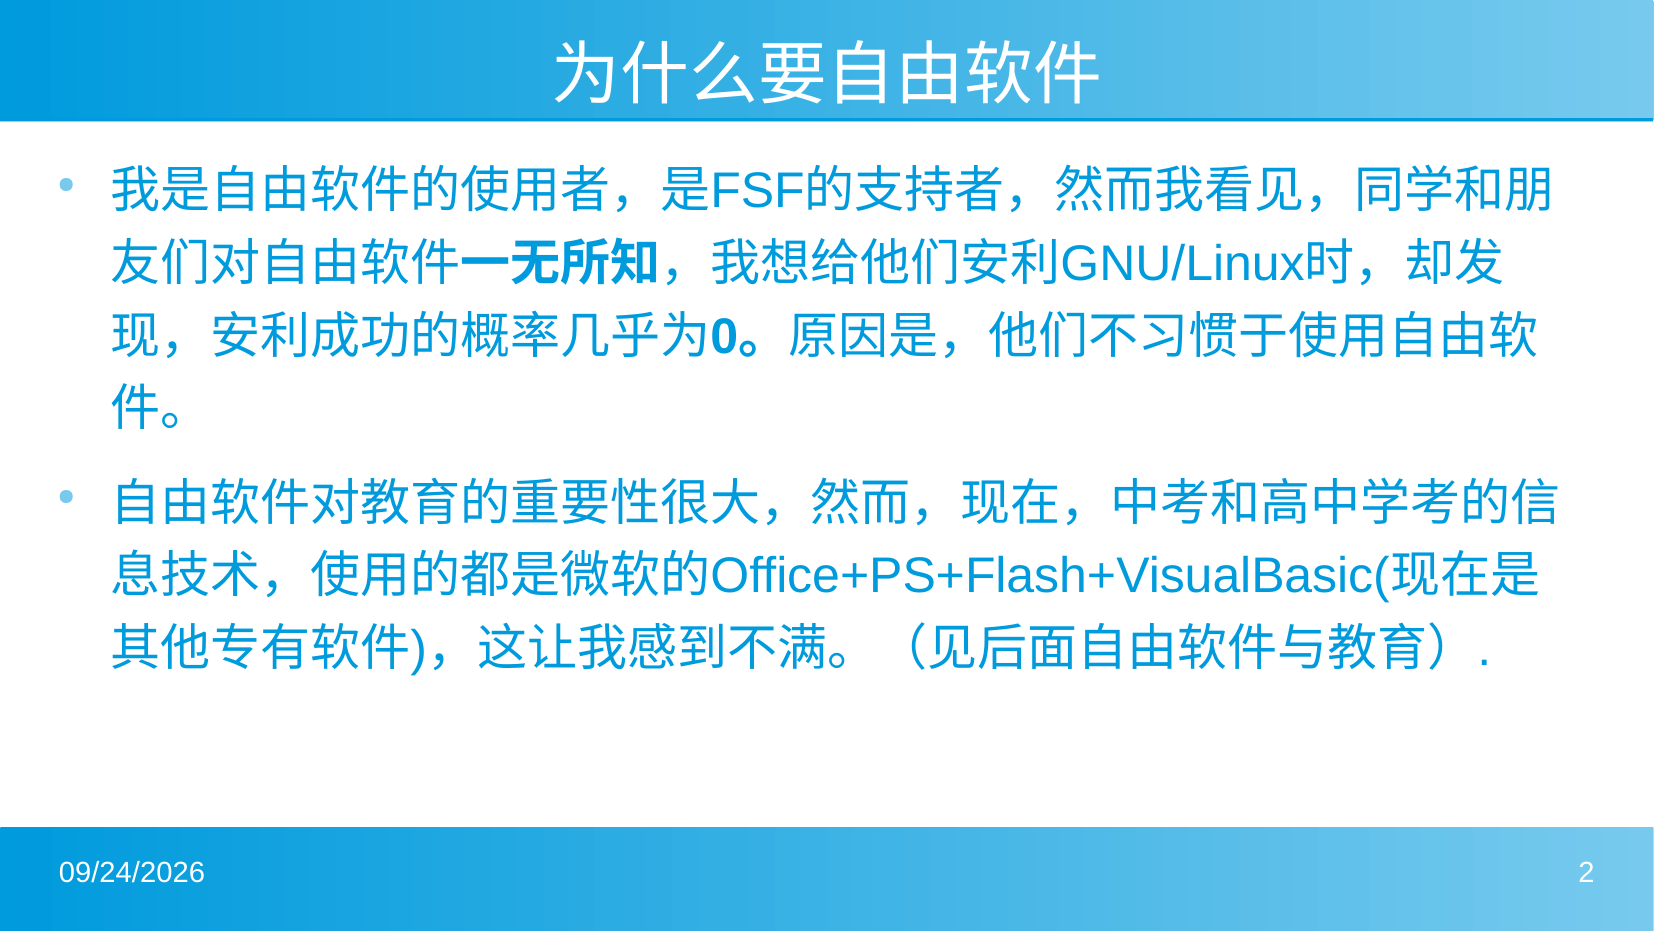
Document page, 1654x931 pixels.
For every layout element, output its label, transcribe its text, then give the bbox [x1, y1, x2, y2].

title 为什么要自由软件 [59, 27, 1595, 111]
list 我是自由软件的使用者，是FSF的支持者，然而我看见，同学和朋友们对自由软件一无所知，我想给他们安利GNU/Linux时，却发现，安利成功的概率几乎为0。原因是，他们不习惯于使用自由软件。 自由软件对教育的重要性很大，然而，现在，中考和高中学考的信息技术，使用的都是微软的Office+PS+Flash+VisualBasic(现在是其他专有软件)，这让我感到不满。（见后面自由软件与教育）. [39, 150, 1576, 788]
